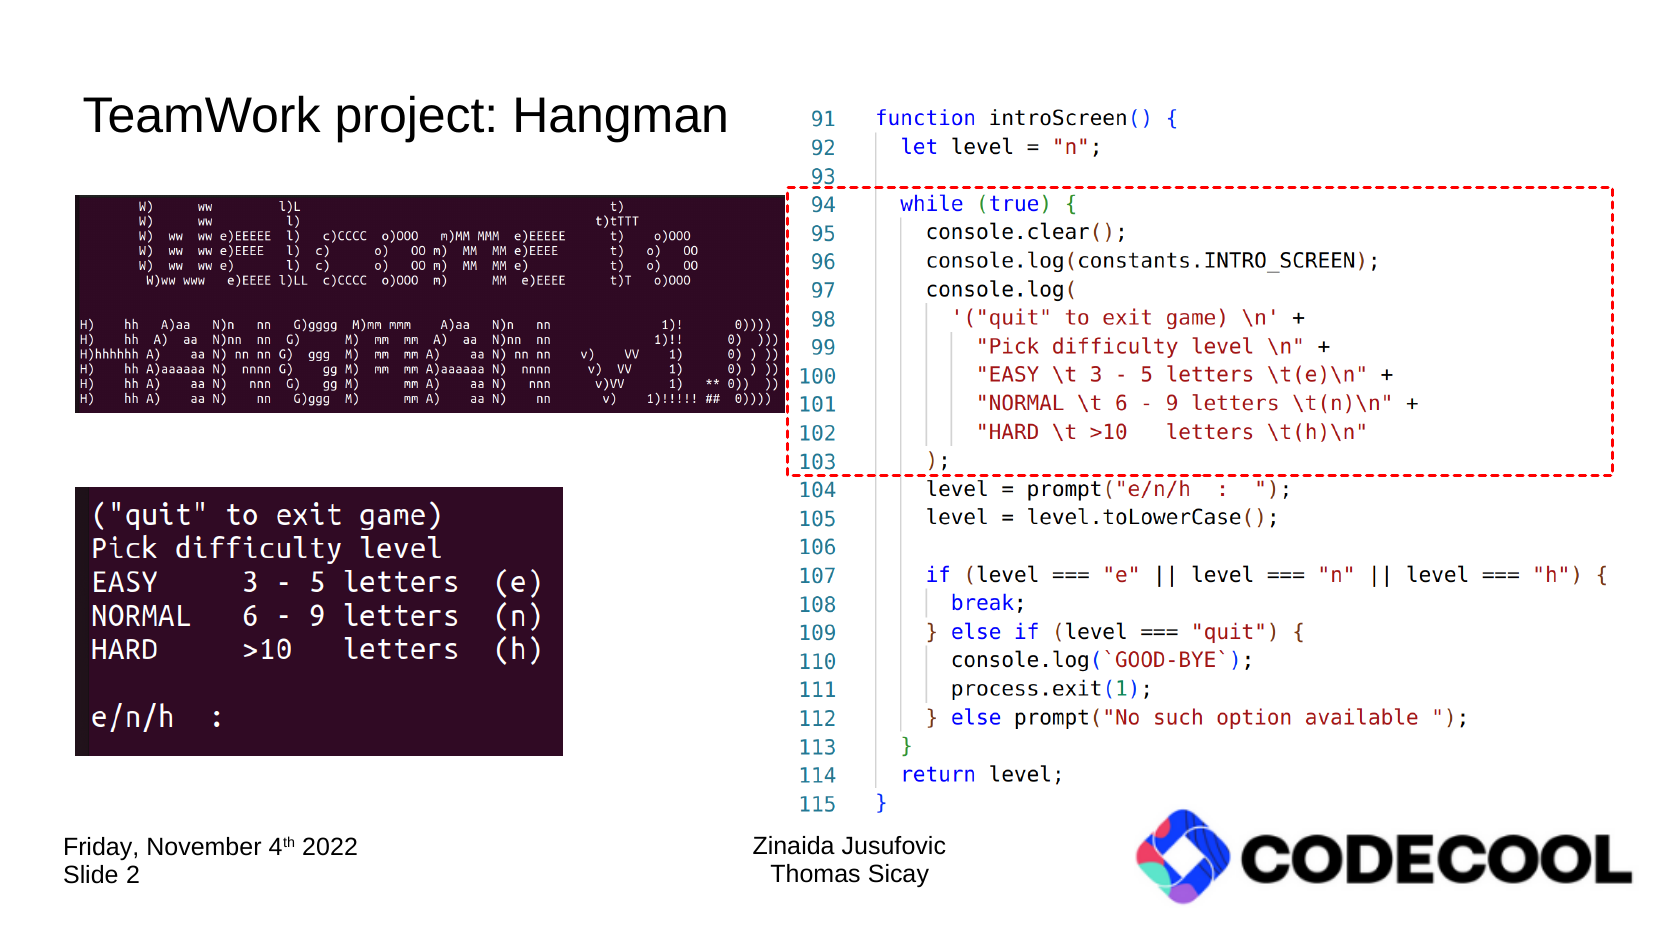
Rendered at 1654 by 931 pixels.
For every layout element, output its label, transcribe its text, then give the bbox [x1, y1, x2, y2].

picture [75, 195, 785, 413]
picture [787, 104, 1654, 931]
title TeamWork project: Hangman [82, 37, 751, 193]
text_box Friday, November 4th 2022 Slide <number> [63, 832, 497, 890]
text_box Zinaida Jusufovic Thomas Sicay [497, 825, 1134, 895]
picture [75, 487, 563, 756]
